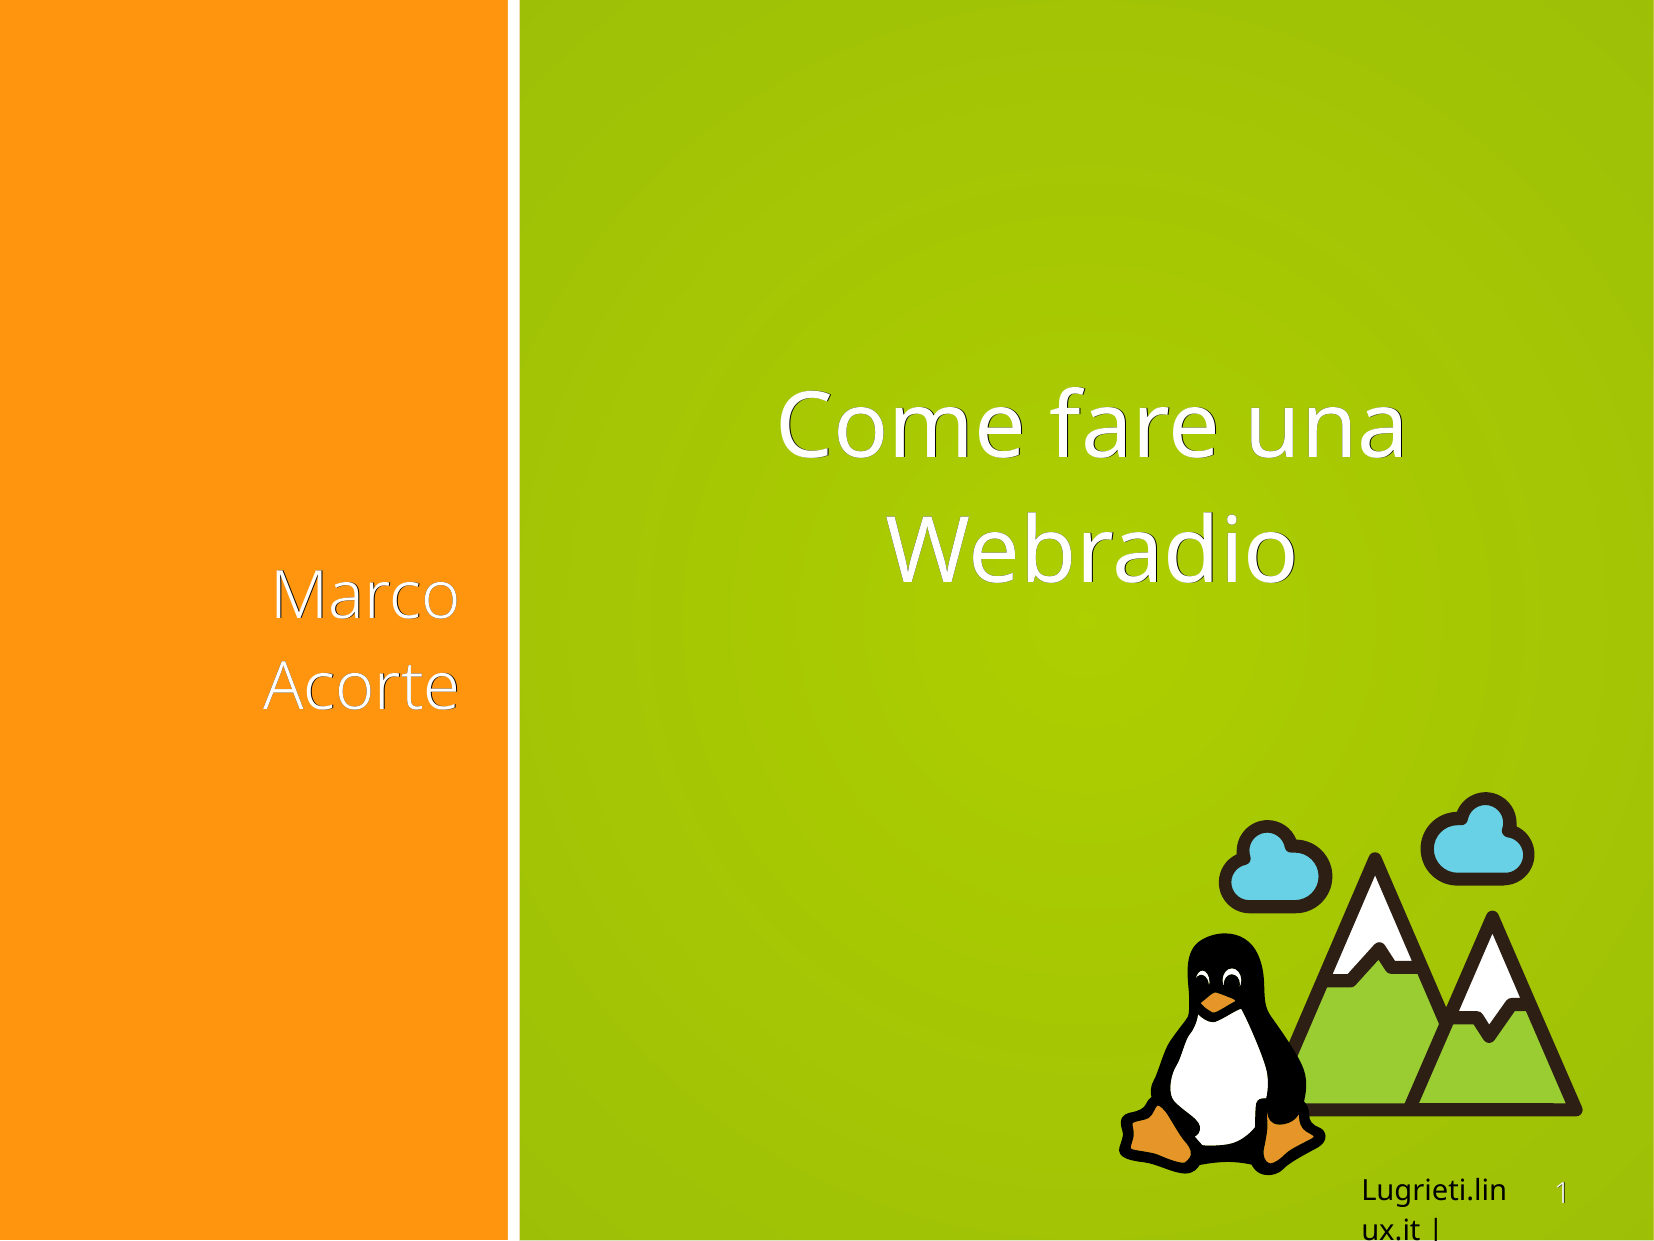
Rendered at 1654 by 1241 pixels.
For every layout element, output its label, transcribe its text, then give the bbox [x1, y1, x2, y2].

subtitle Marco Acorte [70, 546, 461, 729]
title Come fare una Webradio [578, 341, 1607, 627]
